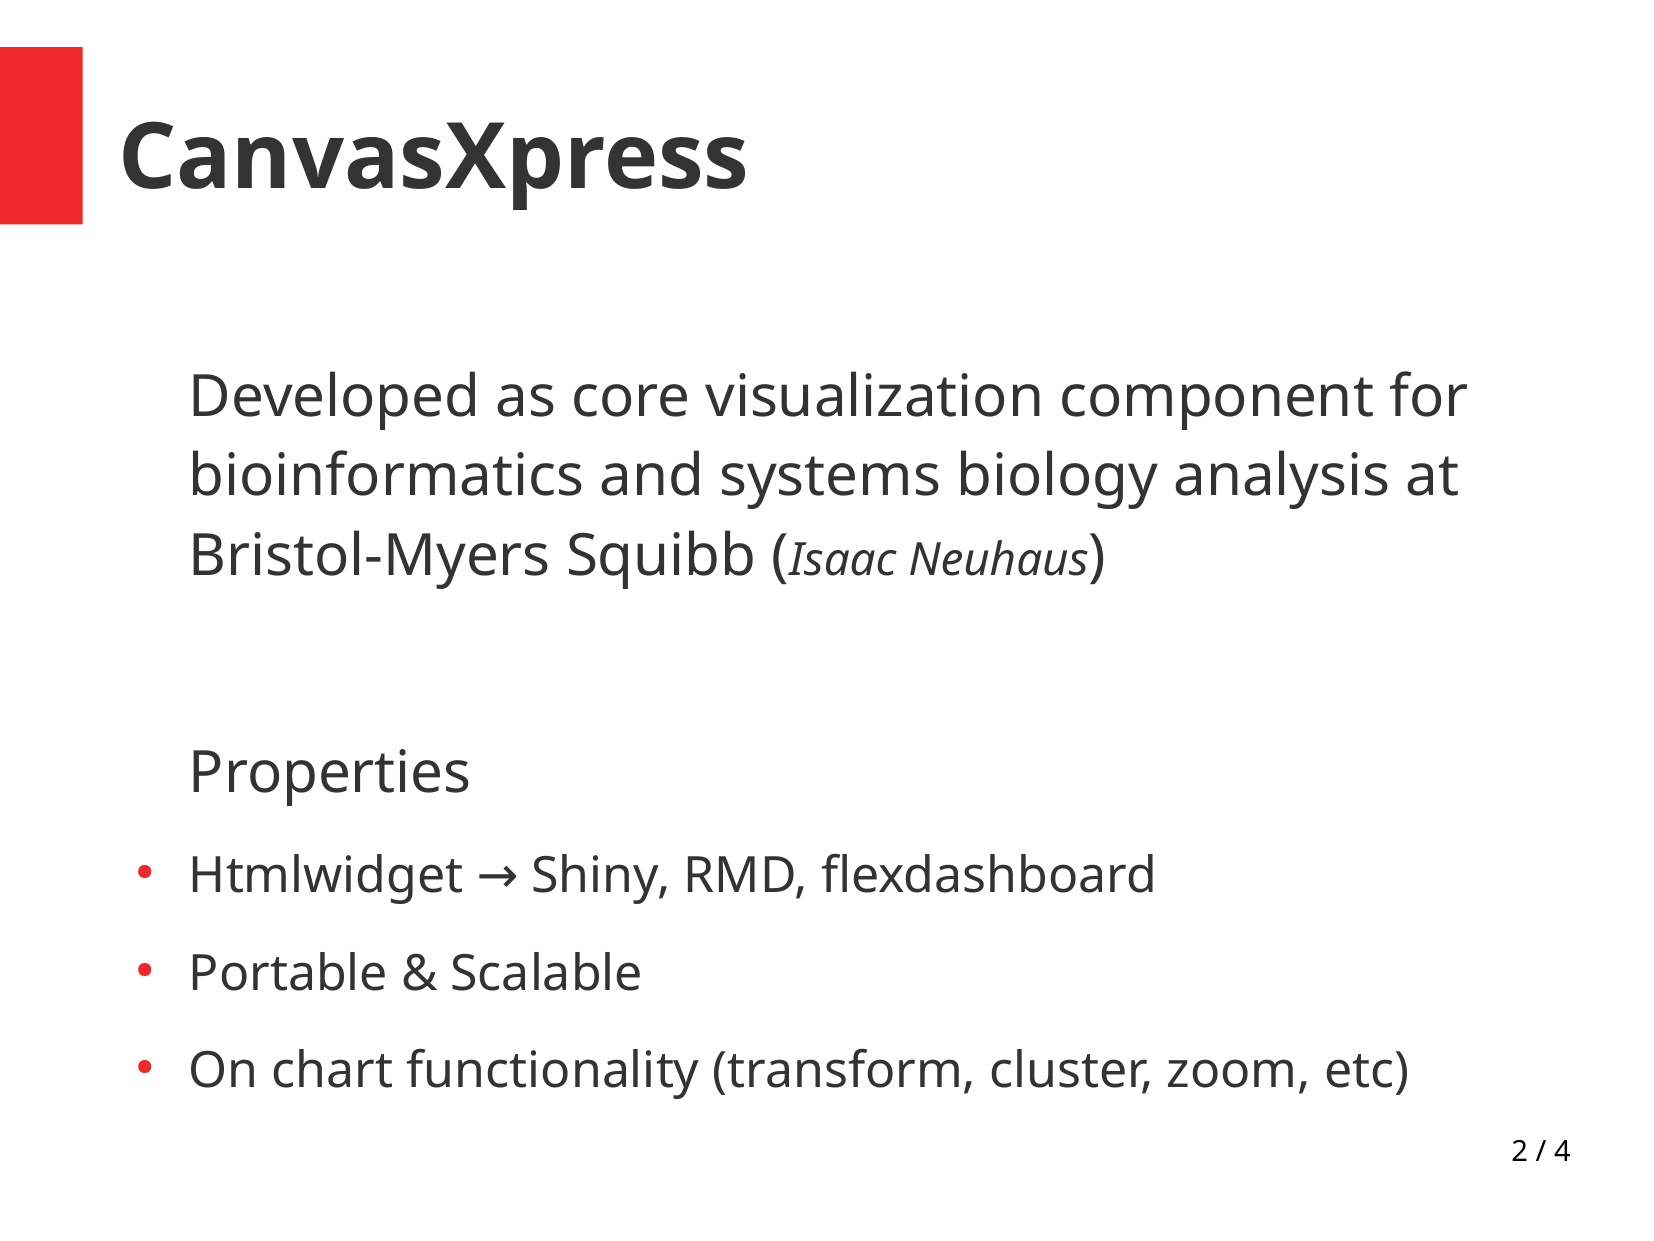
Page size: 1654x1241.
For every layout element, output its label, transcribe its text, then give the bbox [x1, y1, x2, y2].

list Developed as core visualization component for bioinformatics and systems biology analysis at Bristol-Myers Squibb (Isaac Neuhaus) Properties Htmlwidget → Shiny, RMD, flexdashboard Portable & Scalable On chart functionality (transform, cluster, zoom, etc) [118, 354, 1516, 1111]
title CanvasXpress [118, 49, 1571, 257]
